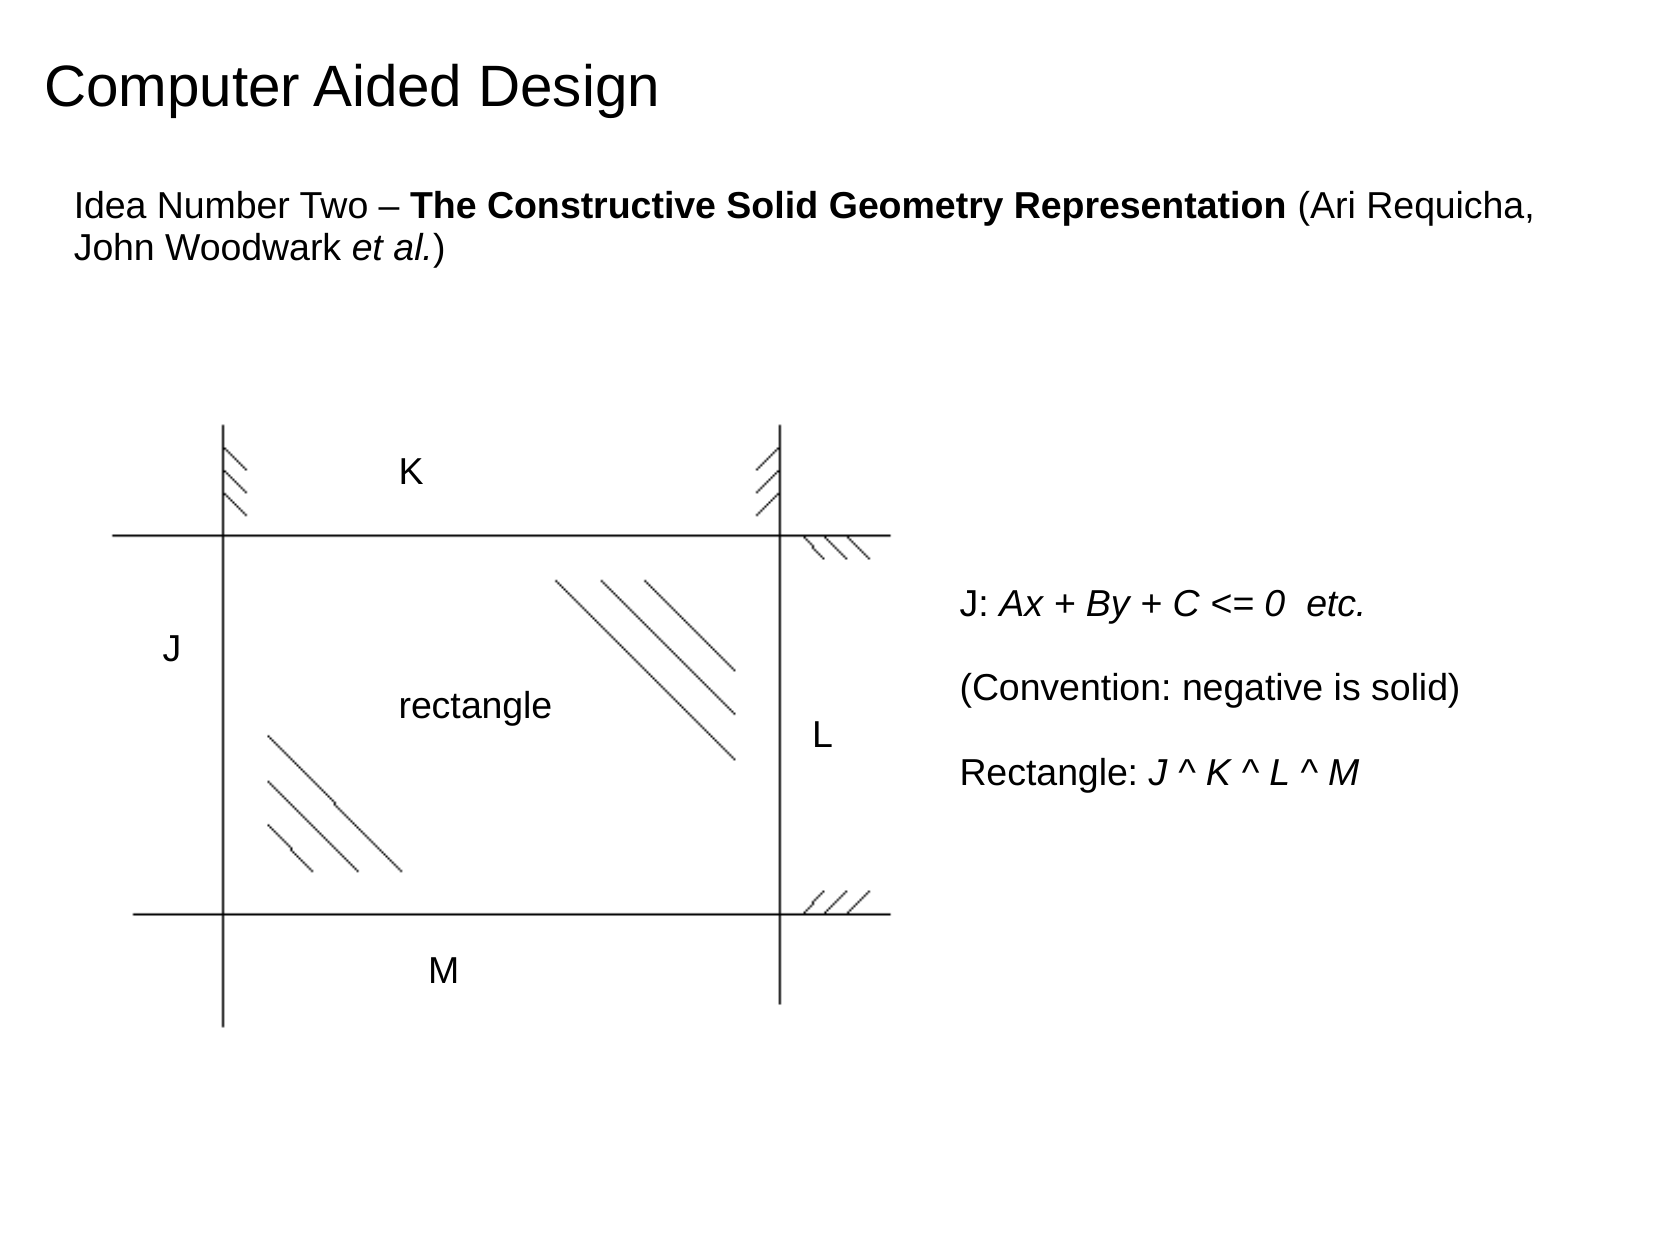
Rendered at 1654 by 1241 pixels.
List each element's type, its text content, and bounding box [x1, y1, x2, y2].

text_box M [413, 942, 532, 1004]
text_box J: Ax + By + C <= 0 etc. (Convention: negative is solid) Rectangle: J ^ K ^ L ^ M [944, 575, 1654, 827]
text_box rectangle [383, 676, 621, 739]
text_box Computer Aided Design [29, 46, 1625, 135]
text_box Idea Number Two – The Constructive Solid Geometry Representation (Ari Requicha, John Woodwark et al.) [59, 177, 1565, 288]
text_box K [383, 442, 502, 505]
picture [88, 413, 916, 1034]
text_box L [797, 706, 857, 768]
text_box J [147, 620, 207, 739]
